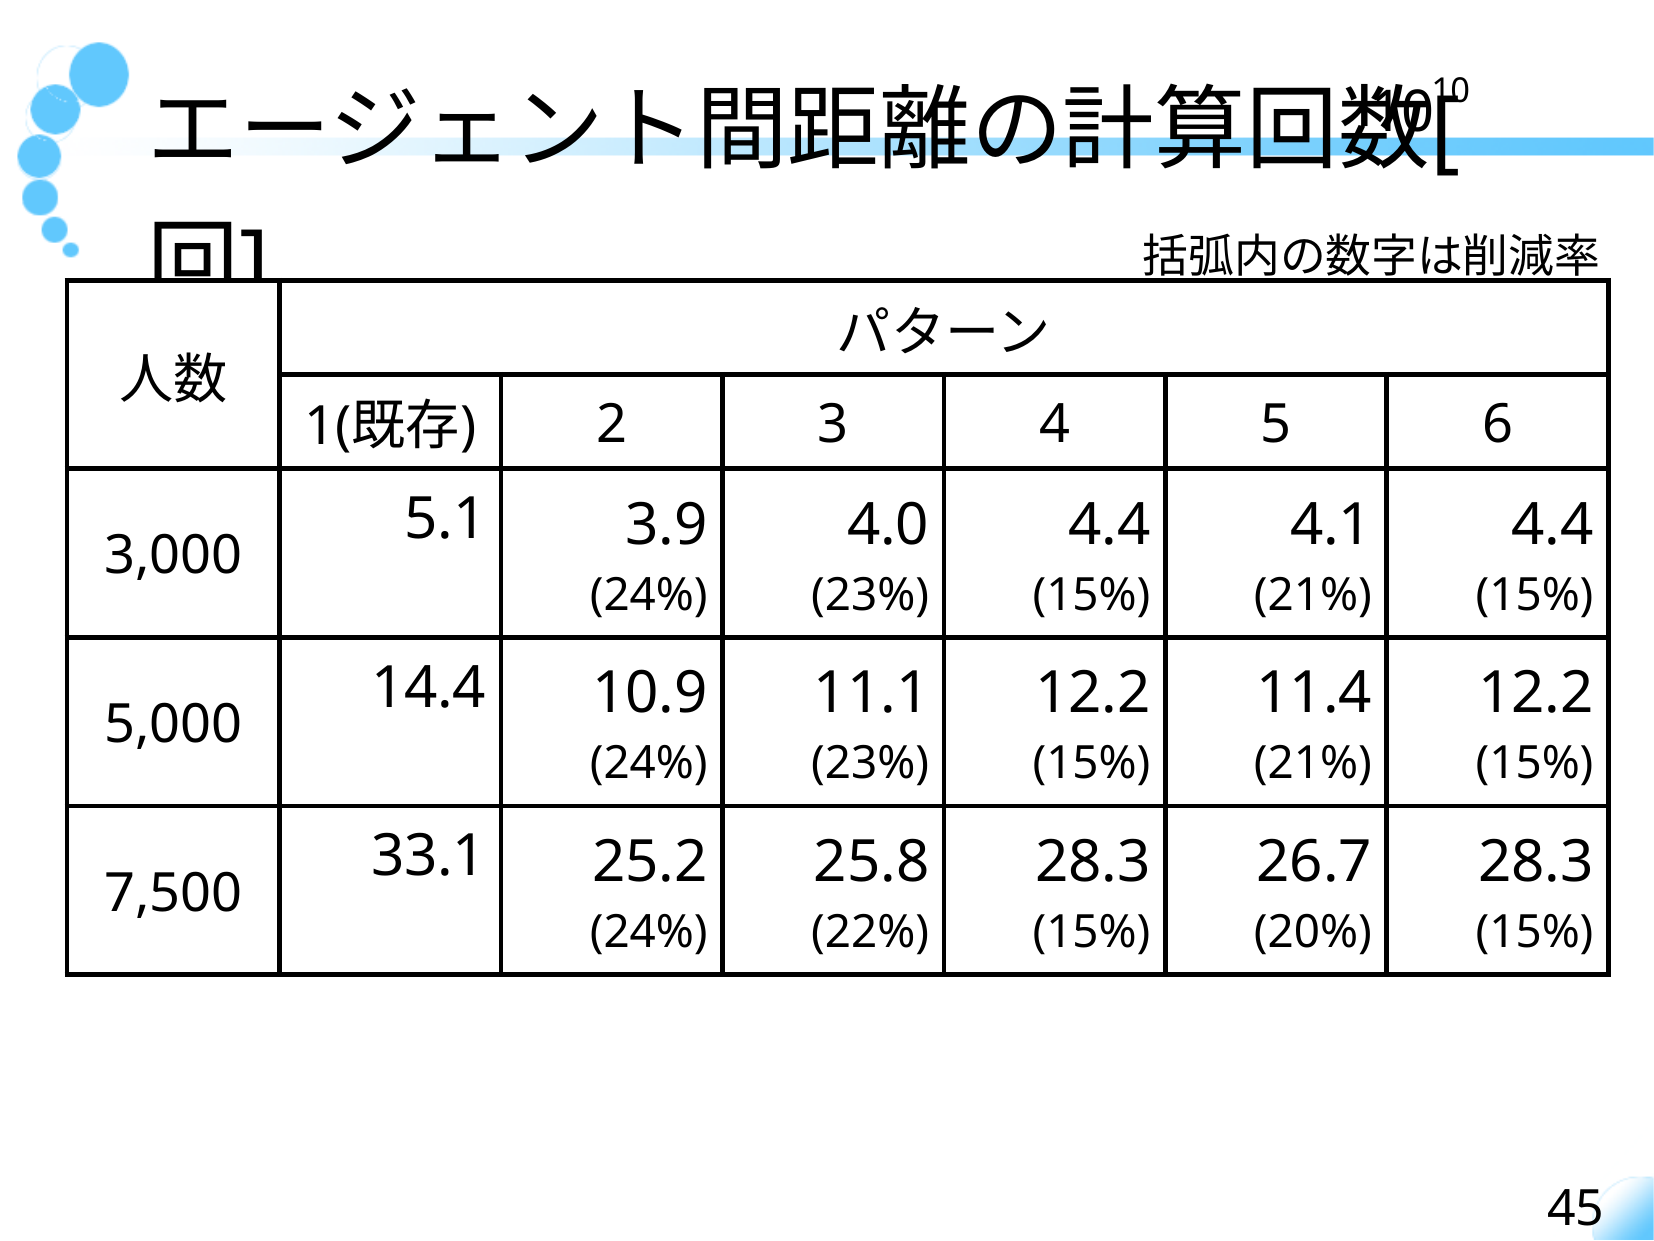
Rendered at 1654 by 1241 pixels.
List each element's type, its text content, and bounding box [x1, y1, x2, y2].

table_cell 4.0 (23%) [725, 471, 942, 635]
table_cell 6 [1389, 377, 1606, 466]
table_cell 25.8 (22%) [725, 808, 942, 972]
table_cell 28.3 (15%) [946, 808, 1163, 972]
text_box 括弧内の数字は削減率 [1127, 212, 1612, 274]
table_cell 5 [1168, 377, 1384, 466]
table_cell 11.4 (21%) [1168, 640, 1384, 804]
chart [1370, 69, 1471, 142]
table_cell 26.7 (20%) [1168, 808, 1384, 972]
table_cell 12.2 (15%) [946, 640, 1163, 804]
table_cell 3.9 (24%) [503, 471, 720, 635]
table_cell 4.4 (15%) [946, 471, 1163, 635]
table_cell 4.4 (15%) [1389, 471, 1606, 635]
table_header パターン [282, 283, 1606, 372]
table_cell 12.2 (15%) [1389, 640, 1606, 804]
table_cell 2 [503, 377, 720, 466]
picture [0, 0, 1654, 1240]
table_cell 4 [946, 377, 1163, 466]
table_cell 11.1 (23%) [725, 640, 942, 804]
table_cell 3,000 [69, 471, 277, 635]
title エージェント間距離の計算回数[ 回] [147, 55, 1636, 266]
table_cell 10.9 (24%) [503, 640, 720, 804]
table_header 人数 [69, 283, 277, 466]
table_cell 33.1 [282, 808, 499, 972]
table_cell 5.1 [282, 471, 499, 635]
table_cell 28.3 (15%) [1389, 808, 1606, 972]
table_cell 25.2 (24%) [503, 808, 720, 972]
table_cell 1(既存) [282, 377, 499, 466]
table_cell 4.1 (21%) [1168, 471, 1384, 635]
table_cell 7,500 [69, 808, 277, 972]
table_cell 3 [725, 377, 942, 466]
table_cell 5,000 [69, 640, 277, 804]
table_cell 14.4 [282, 640, 499, 804]
